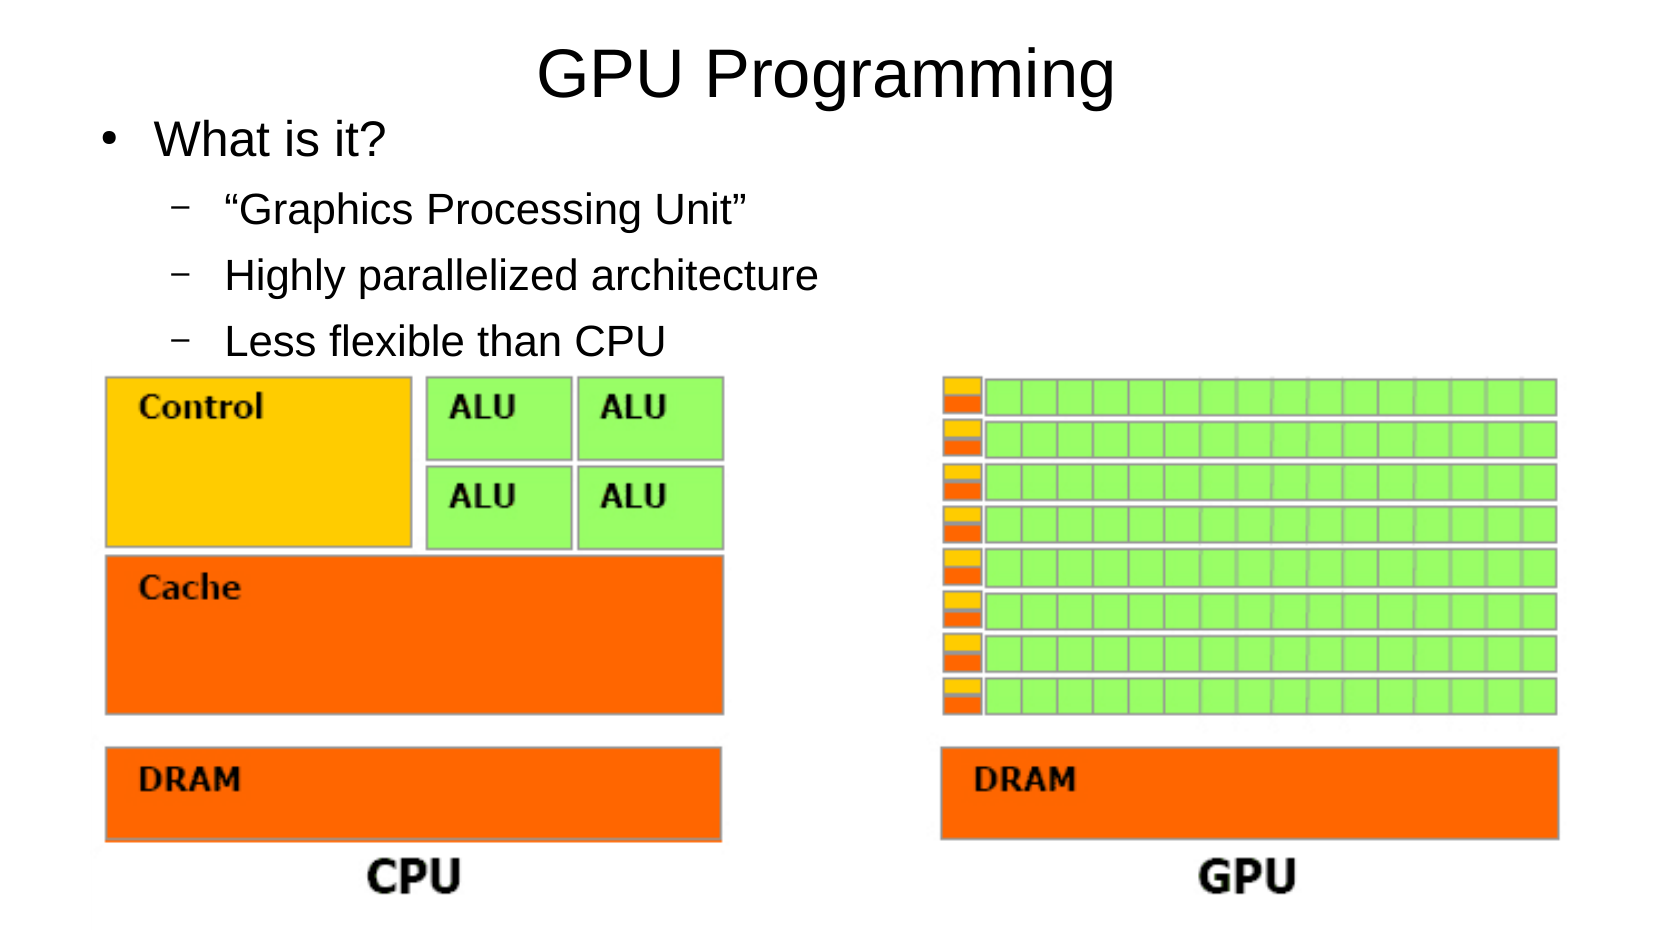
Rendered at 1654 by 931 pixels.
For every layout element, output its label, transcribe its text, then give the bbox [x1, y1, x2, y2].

list What is it? “Graphics Processing Unit” Highly parallelized architecture Less flexible than CPU [82, 111, 1571, 651]
picture [90, 359, 1578, 930]
title GPU Programming [82, 0, 1571, 111]
